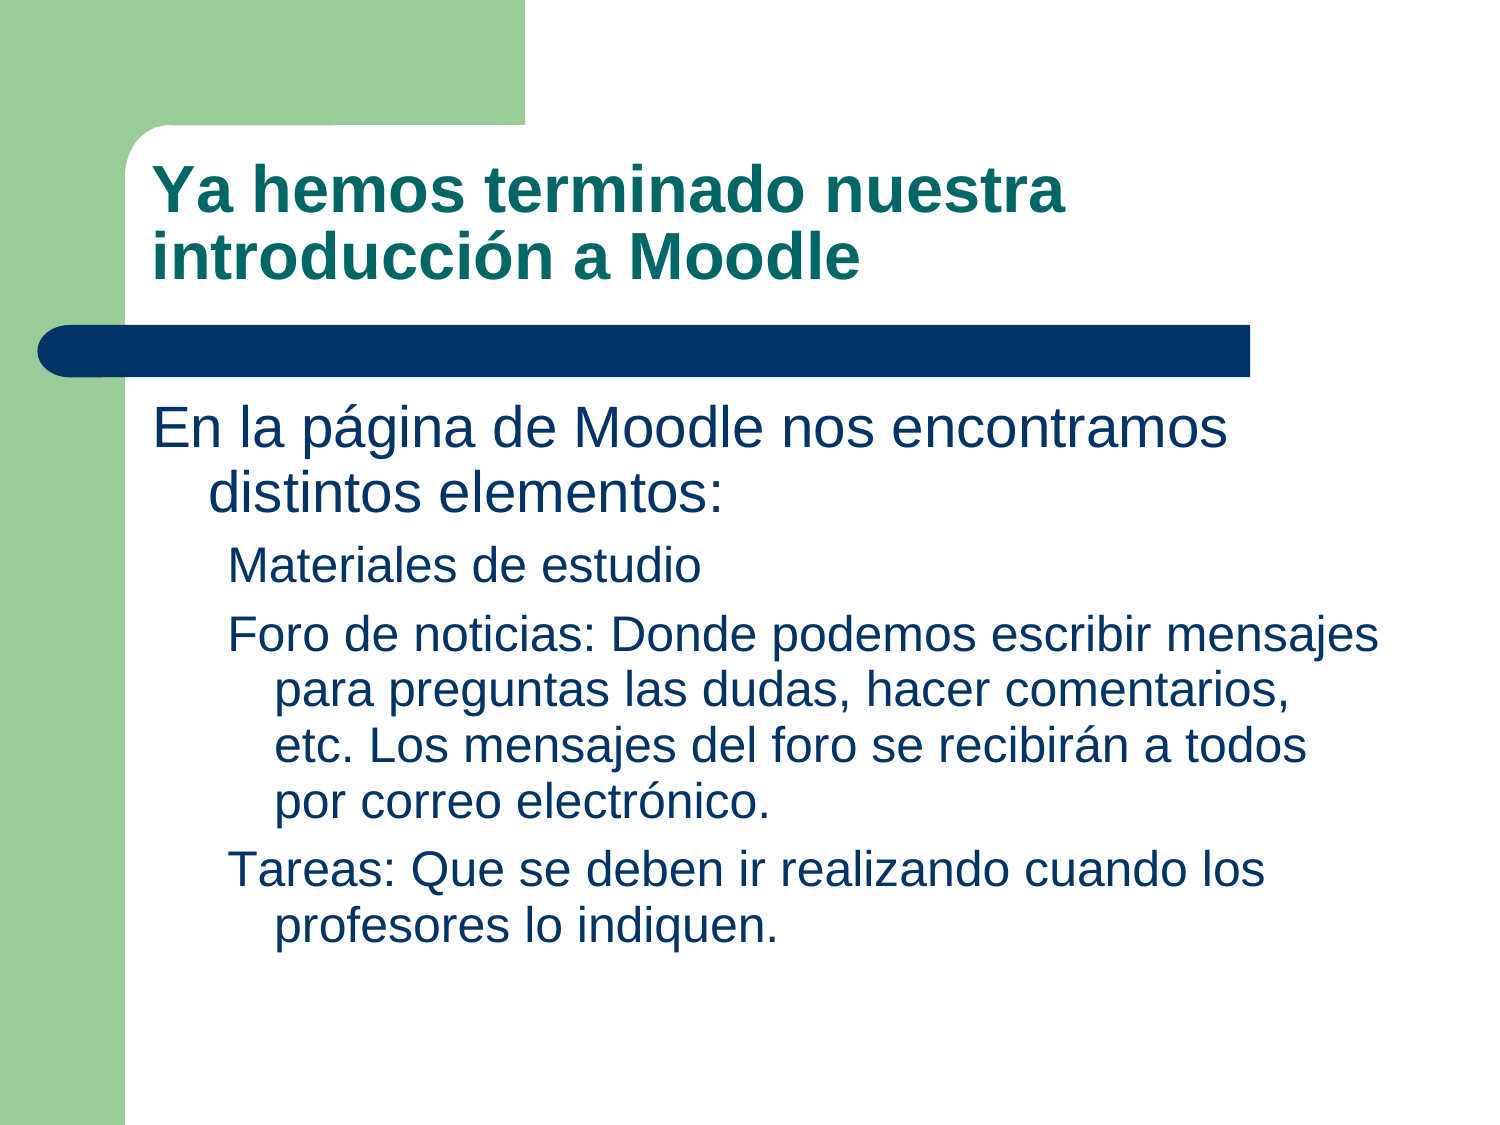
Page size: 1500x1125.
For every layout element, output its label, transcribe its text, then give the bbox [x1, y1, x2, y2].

list En la página de Moodle nos encontramos distintos elementos: Materiales de estudio Foro de noticias: Donde podemos escribir mensajes para preguntas las dudas, hacer comentarios, etc. Los mensajes del foro se recibirán a todos por correo electrónico. Tareas: Que se deben ir realizando cuando los profesores lo indiquen. [137, 387, 1400, 1001]
title Ya hemos terminado nuestra introducción a Moodle [136, 136, 1414, 301]
